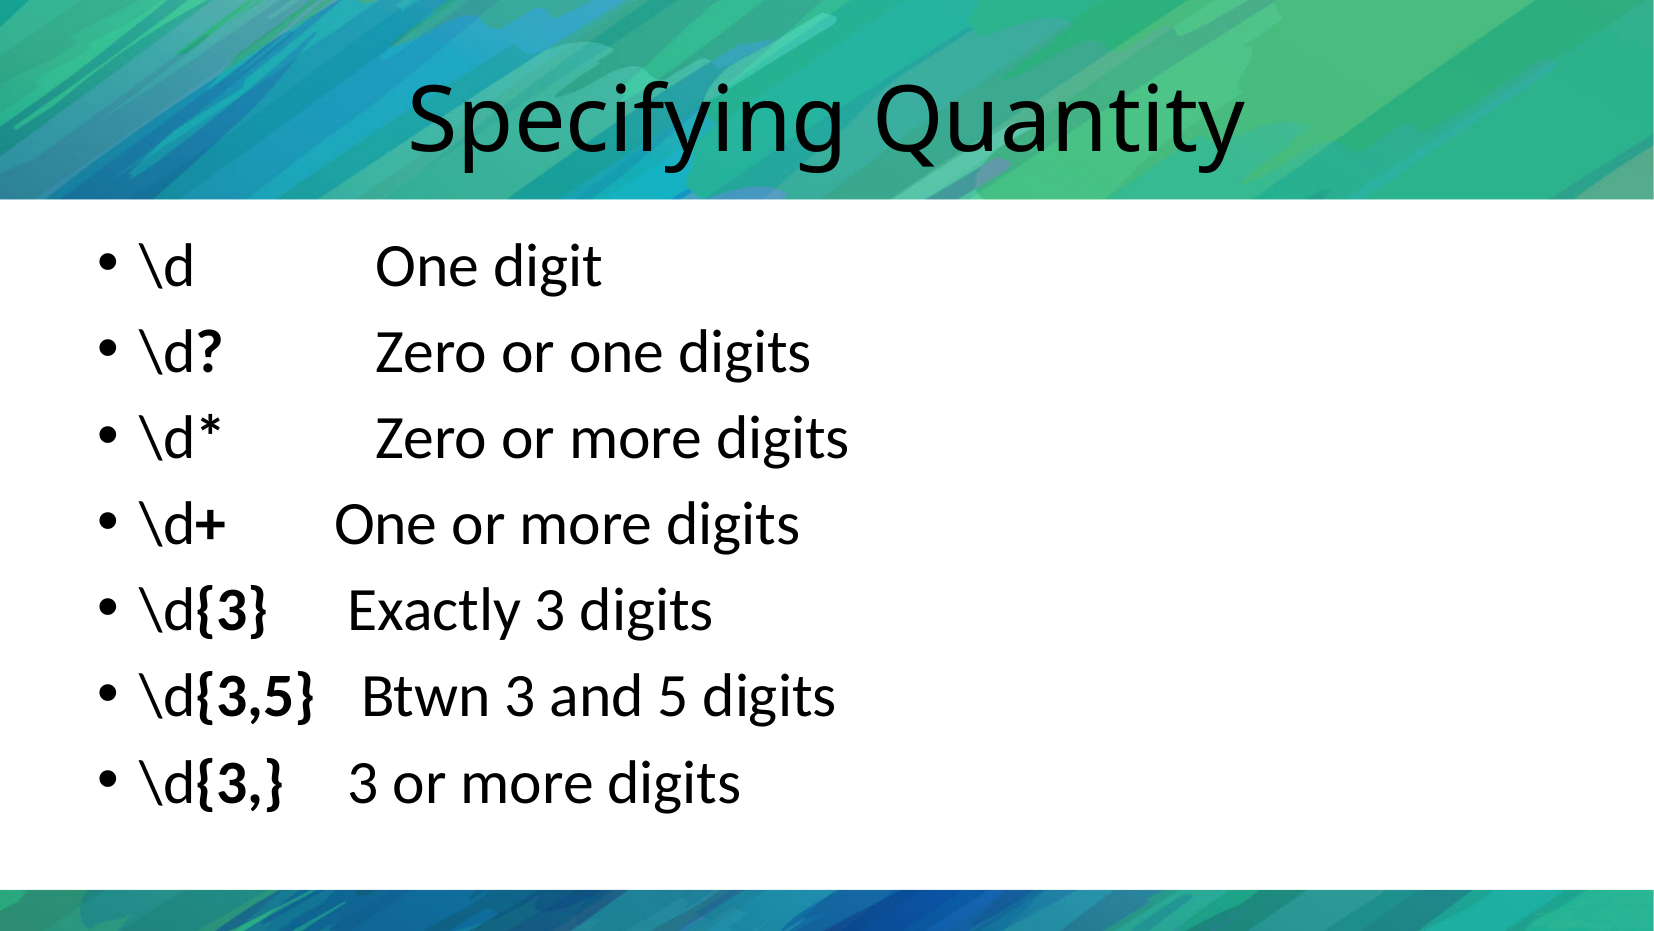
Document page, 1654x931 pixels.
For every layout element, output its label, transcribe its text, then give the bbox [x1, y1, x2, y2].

title Specifying Quantity [82, 37, 1571, 193]
list \d One digit \d? Zero or one digits \d* Zero or more digits \d+ One or more digits \d{3} Exactly 3 digits \d{3,5} Btwn 3 and 5 digits \d{3,} 3 or more digits [82, 217, 1571, 831]
picture [0, 0, 1654, 931]
